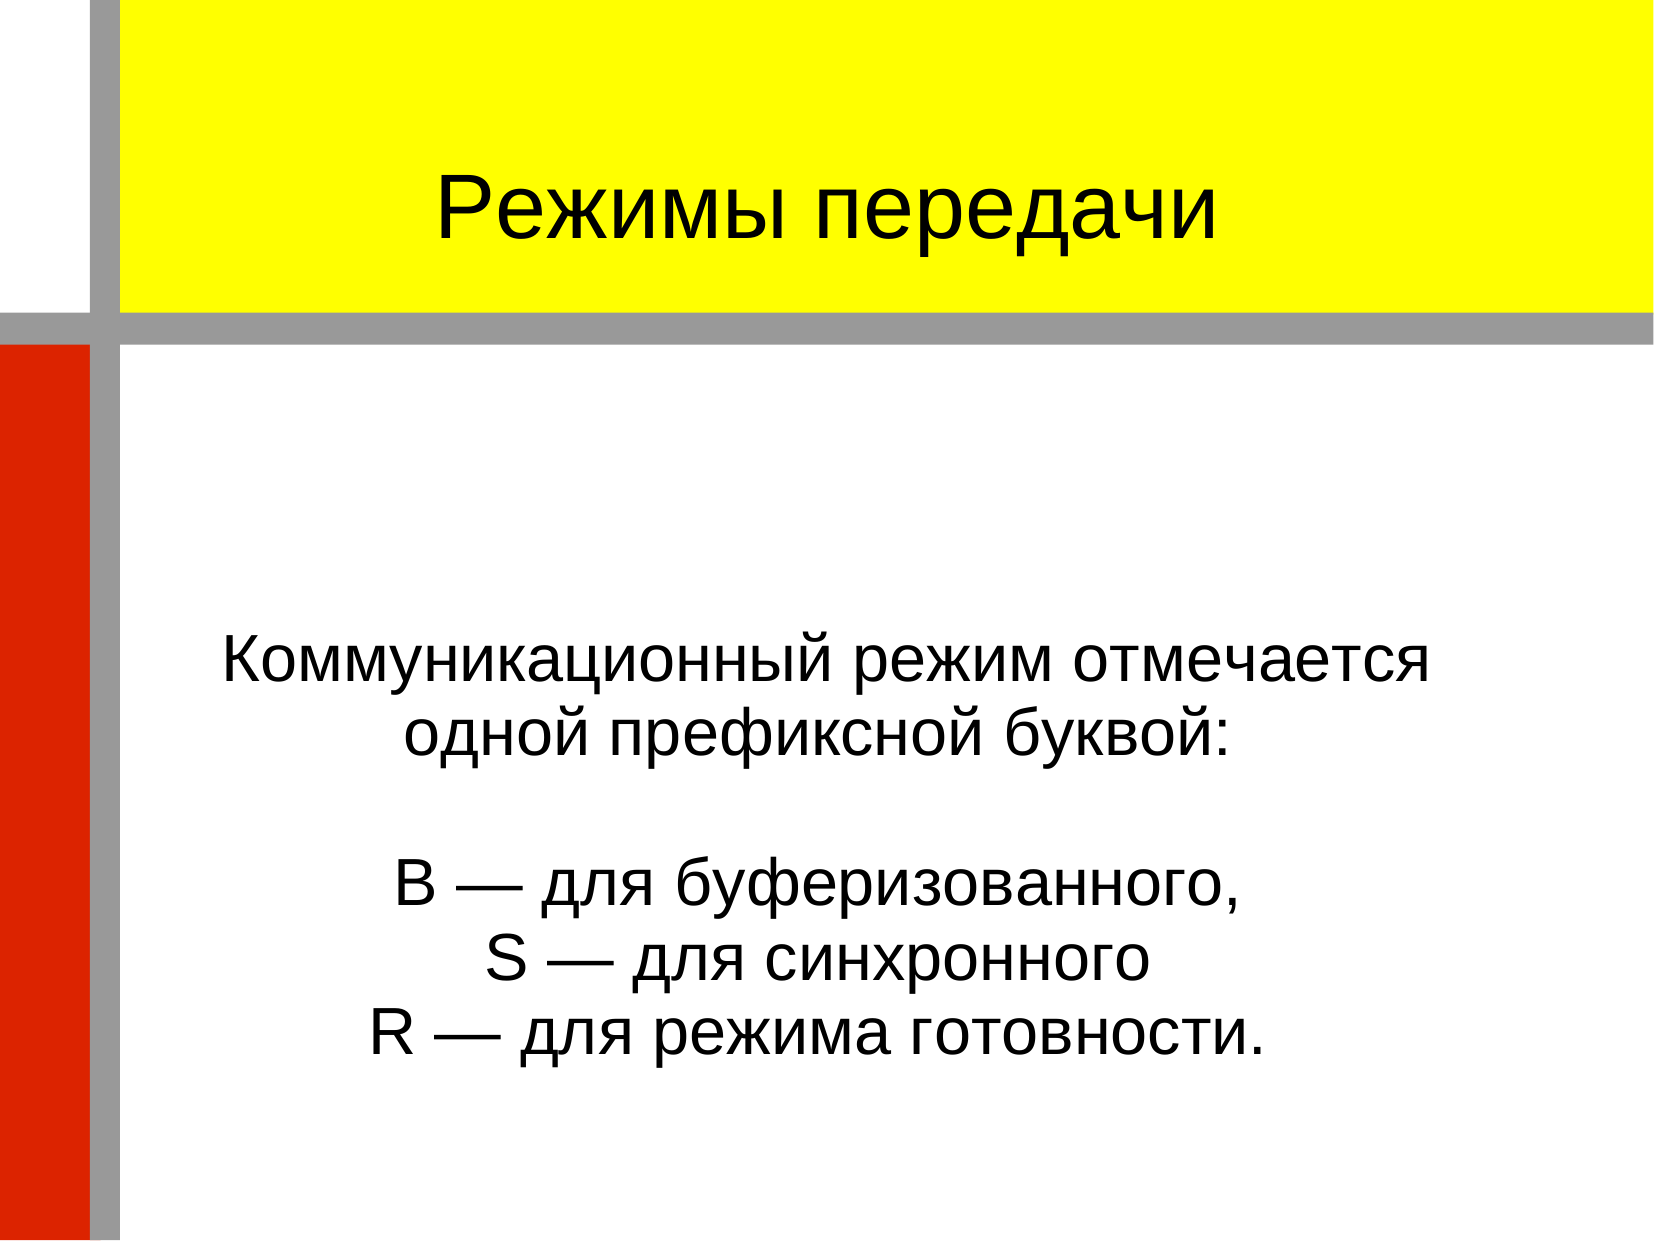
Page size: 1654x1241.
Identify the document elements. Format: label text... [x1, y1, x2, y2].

subtitle Коммуникационный режим отмечается одной префиксной буквой: B — для буферизованного, S — для синхронного R — для режима готовности. [121, 391, 1534, 1241]
title Режимы передачи [121, 102, 1534, 311]
